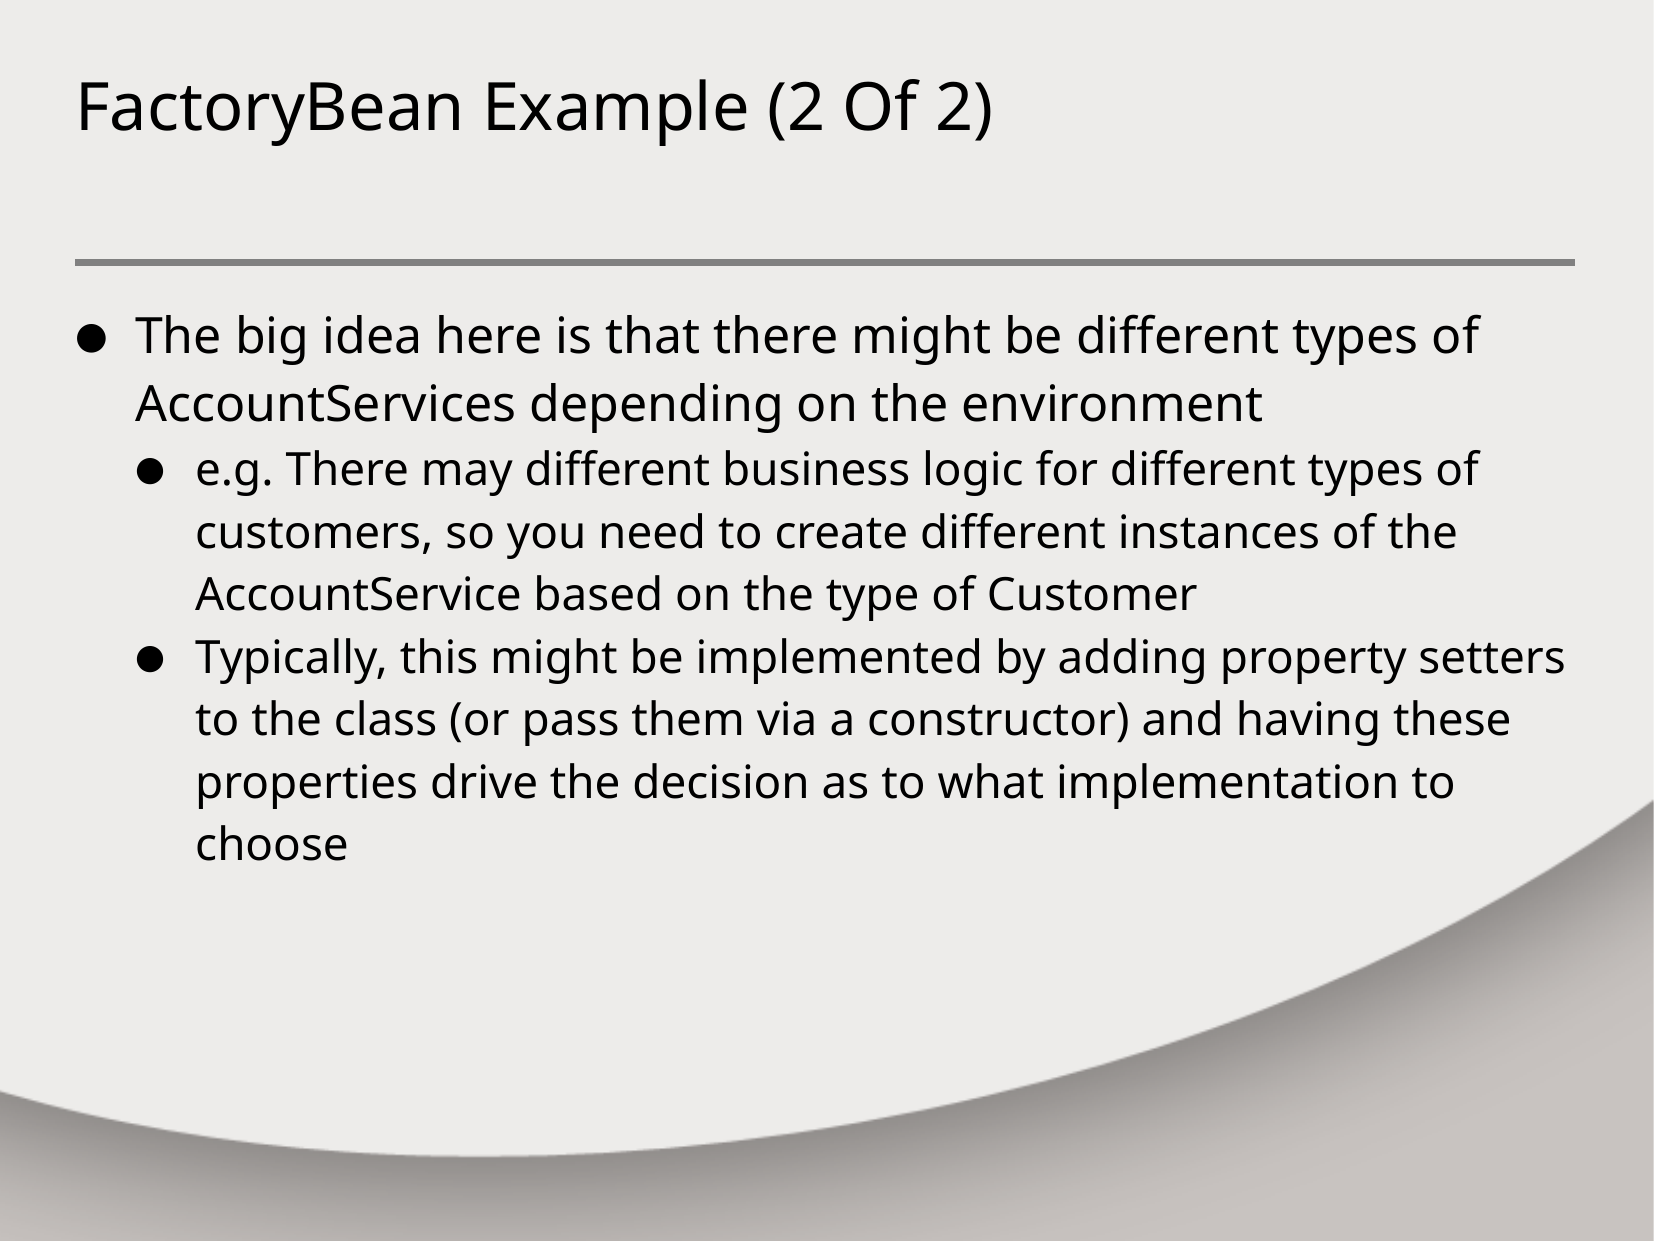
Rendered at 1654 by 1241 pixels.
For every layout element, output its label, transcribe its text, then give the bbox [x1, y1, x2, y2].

picture [0, 0, 1654, 1241]
title FactoryBean Example (2 Of 2) [75, 75, 1576, 226]
list The big idea here is that there might be different types of AccountServices depending on the environment e.g. There may different business logic for different types of customers, so you need to create different instances of the AccountService based on the type of Customer Typically, this might be implemented by adding property setters to the class (or pass them via a constructor) and having these properties drive the decision as to what implementation to choose [75, 300, 1576, 1163]
